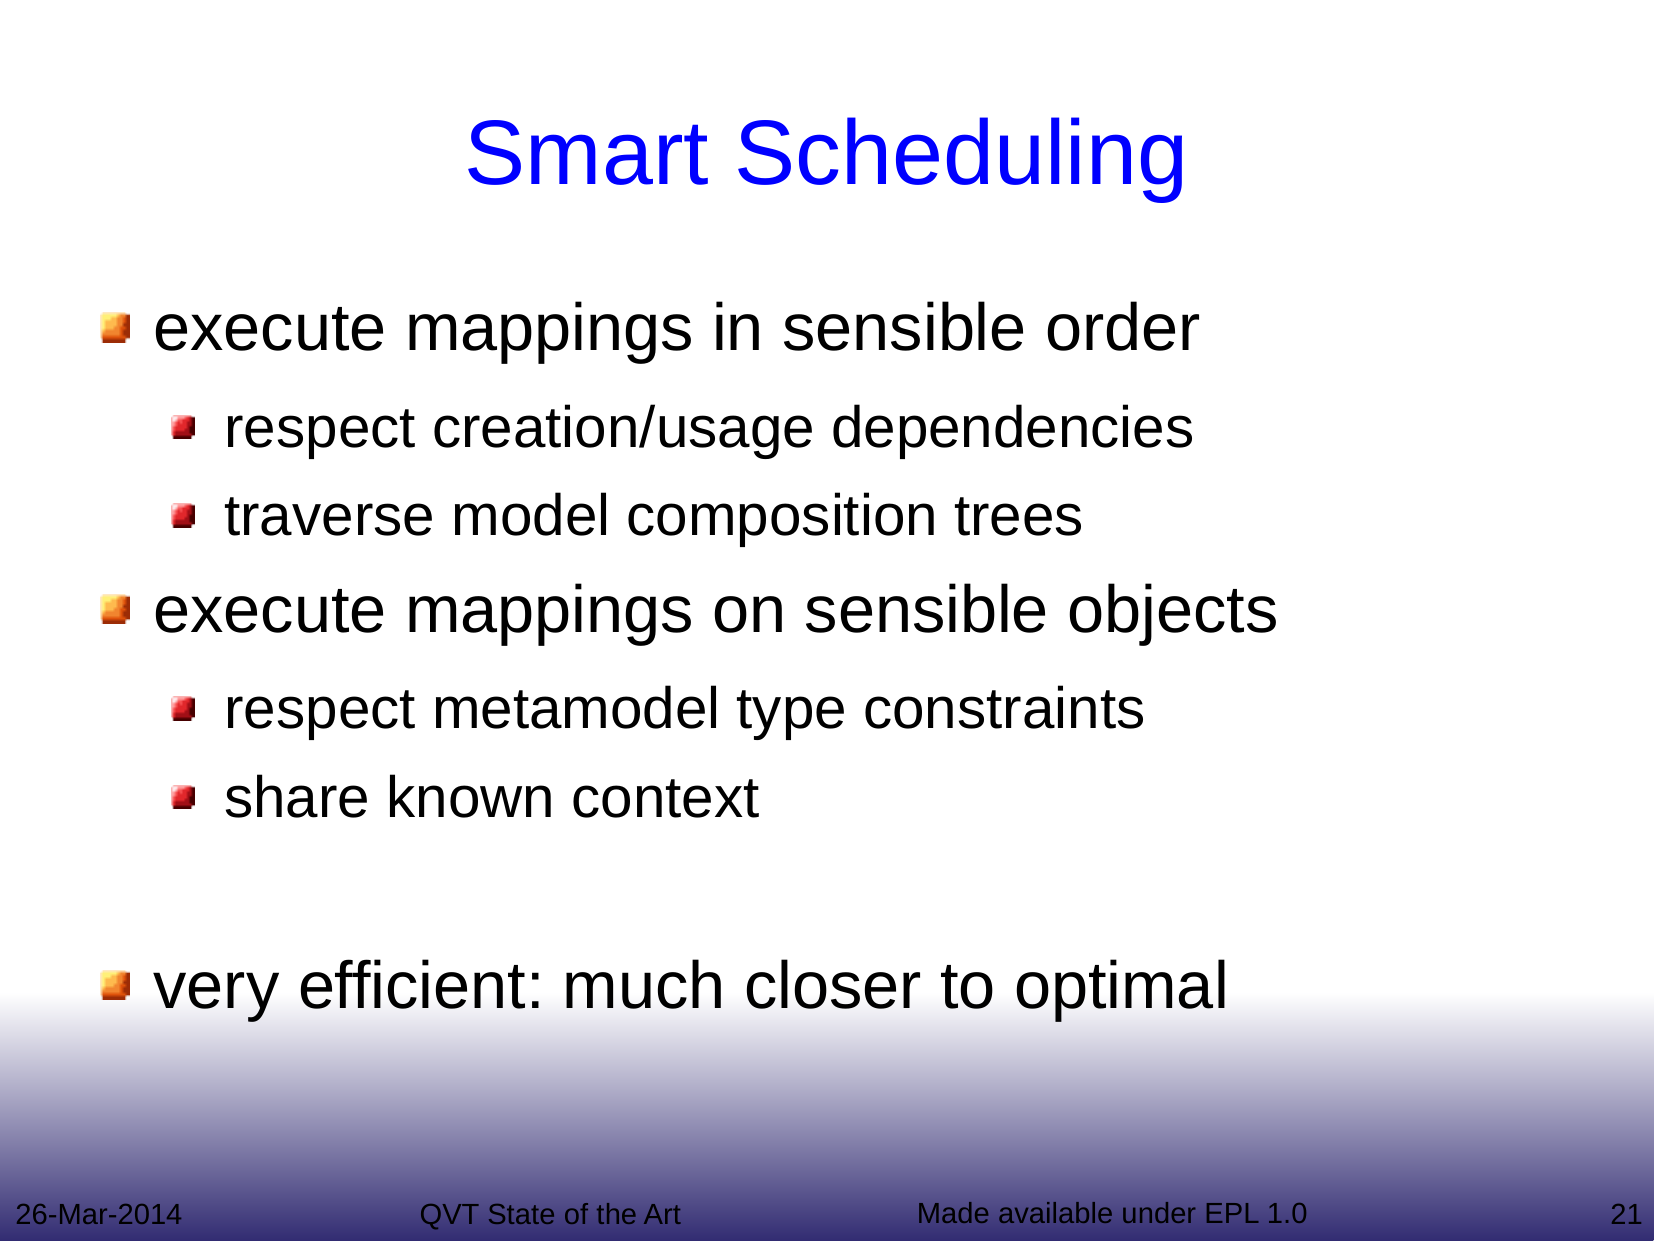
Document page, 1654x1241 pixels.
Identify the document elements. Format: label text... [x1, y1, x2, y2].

list execute mappings in sensible order respect creation/usage dependencies traverse model composition trees execute mappings on sensible objects respect metamodel type constraints share known context very efficient: much closer to optimal [82, 290, 1571, 1109]
title Smart Scheduling [82, 49, 1571, 257]
